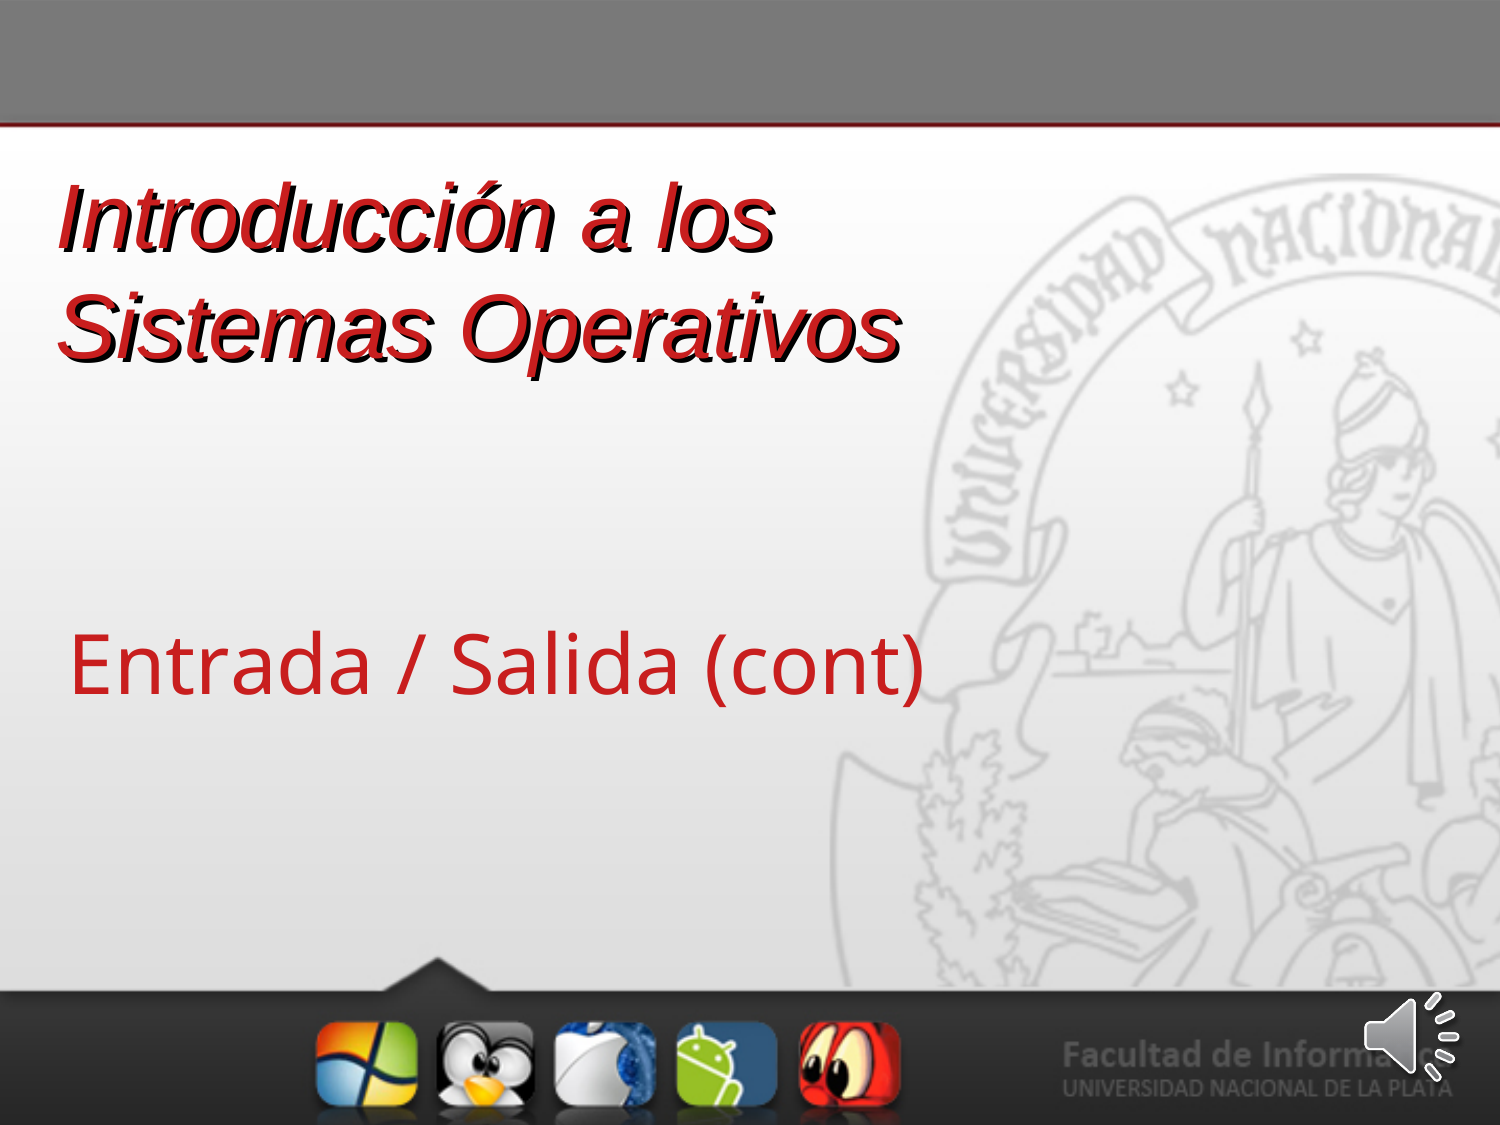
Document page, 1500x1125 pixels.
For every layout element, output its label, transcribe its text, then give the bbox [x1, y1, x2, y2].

text_box Entrada / Salida (cont) [53, 479, 1041, 843]
picture [0, 0, 1500, 1125]
